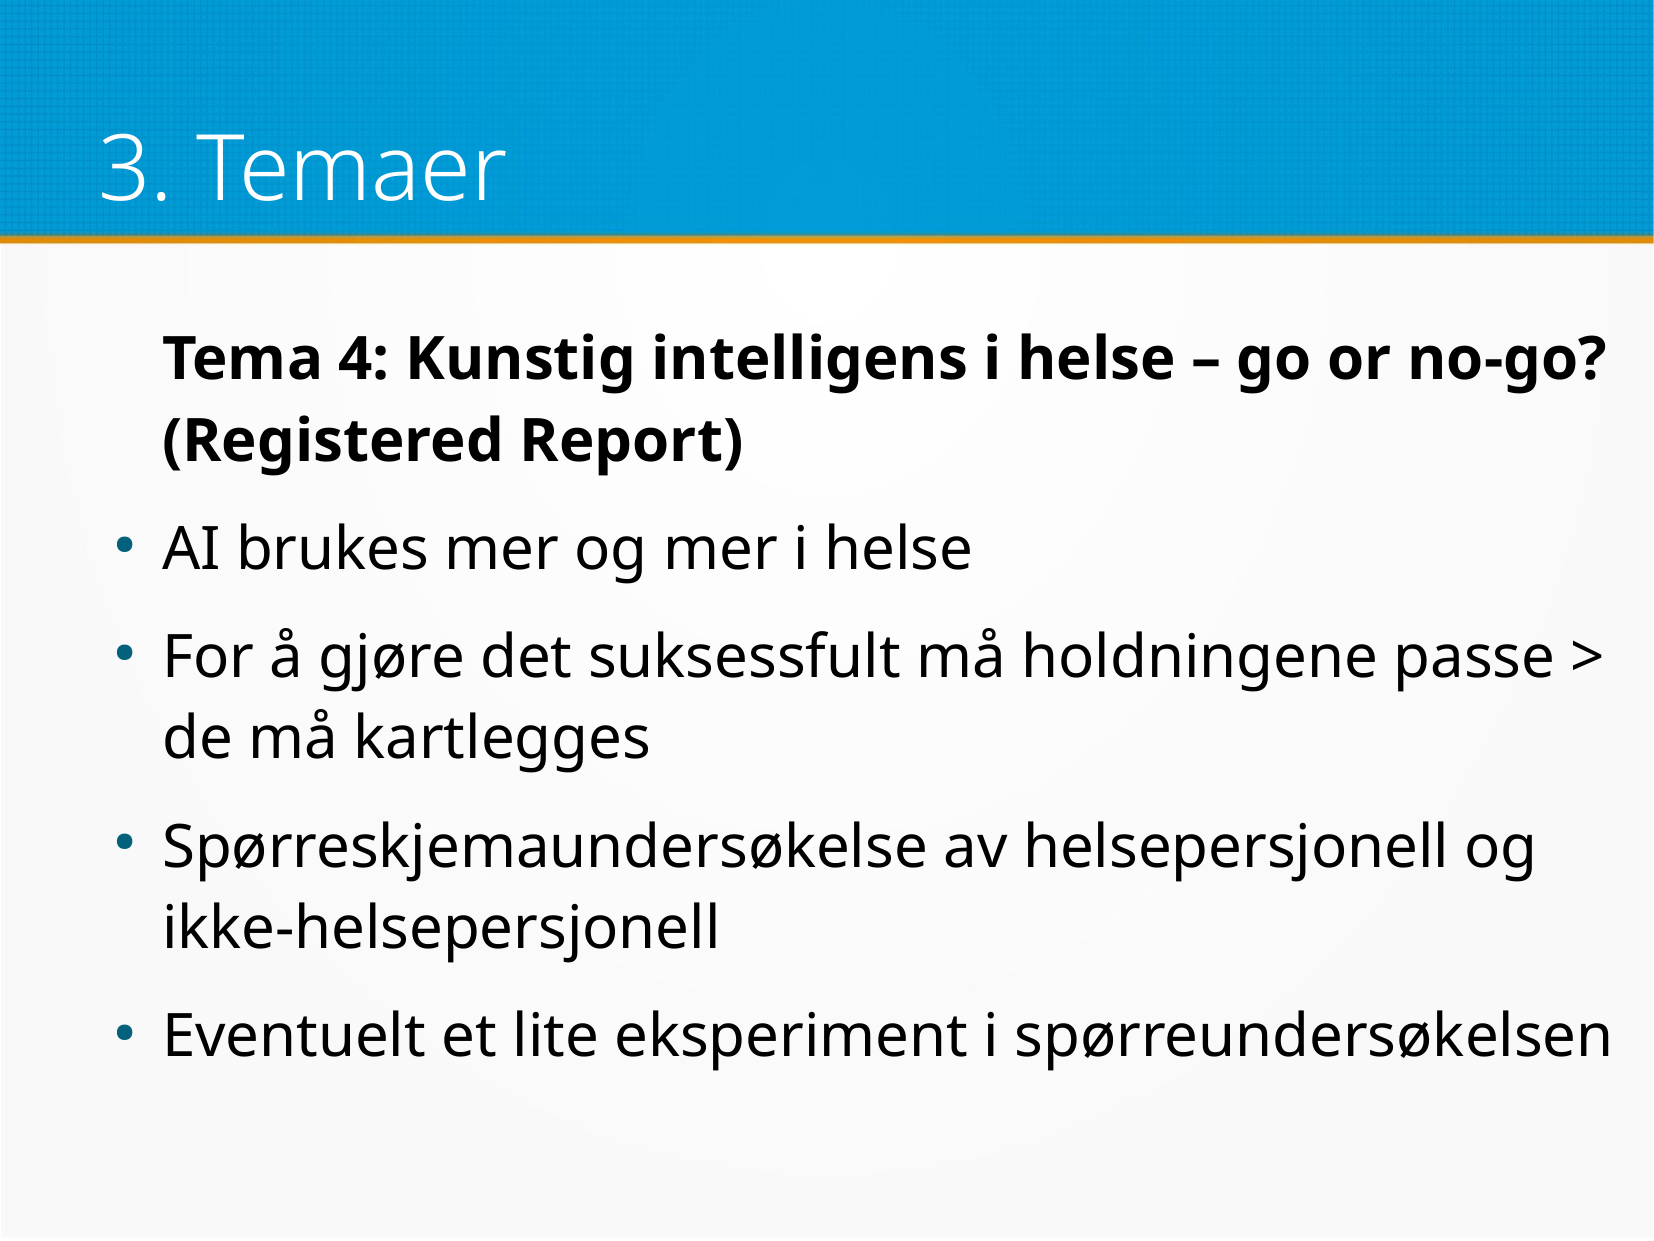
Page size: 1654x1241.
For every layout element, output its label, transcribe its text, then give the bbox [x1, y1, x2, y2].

list Tema 4: Kunstig intelligens i helse – go or no-go? (Registered Report) AI brukes mer og mer i helse For å gjøre det suksessfult må holdningene passe > de må kartlegges Spørreskjemaundersøkelse av helsepersjonell og ikke-helsepersjonell Eventuelt et lite eksperiment i spørreundersøkelsen [98, 315, 1619, 1081]
picture [0, 233, 1654, 1241]
title 3. Temaer [98, 19, 1654, 227]
